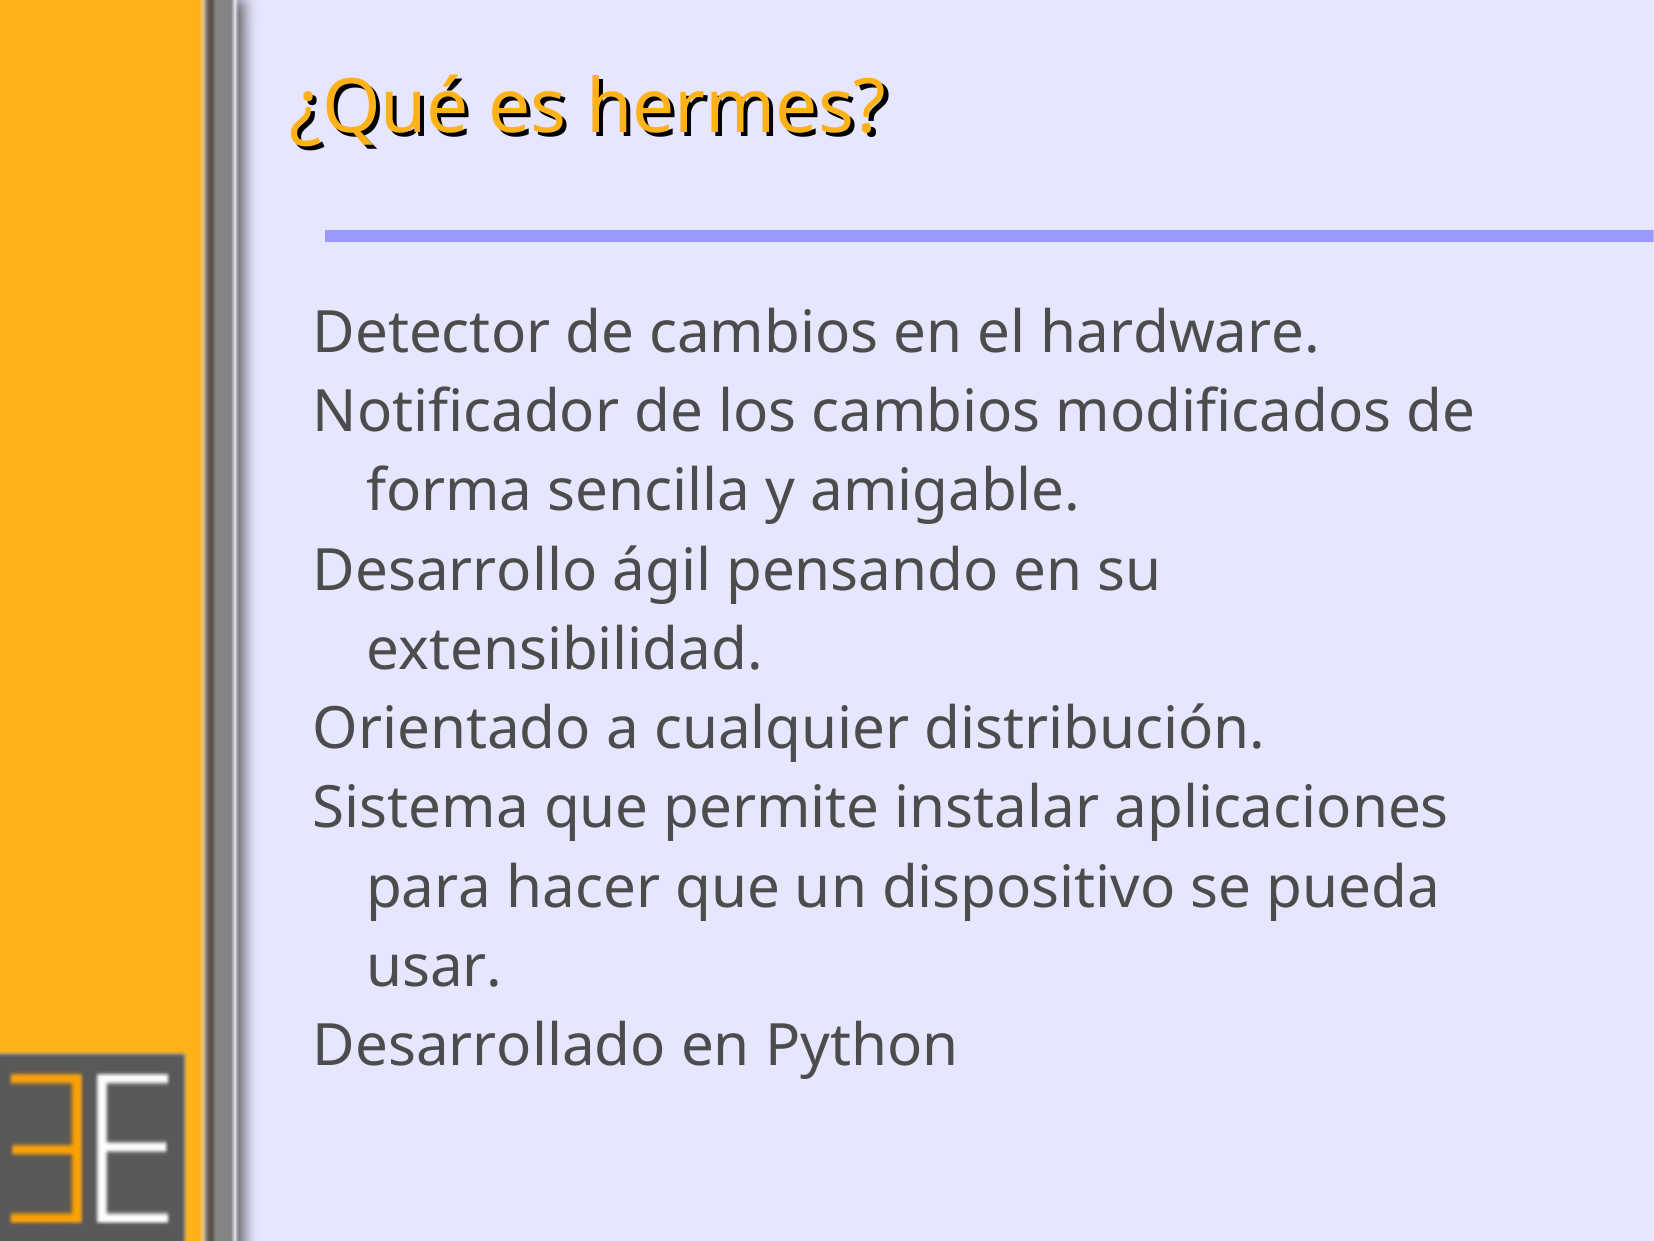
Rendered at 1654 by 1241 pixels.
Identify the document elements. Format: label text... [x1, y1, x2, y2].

picture [0, 0, 1654, 1241]
list Detector de cambios en el hardware. Notificador de los cambios modificados de forma sencilla y amigable. Desarrollo ágil pensando en su extensibilidad. Orientado a cualquier distribución. Sistema que permite instalar aplicaciones para hacer que un dispositivo se pueda usar. Desarrollado en Python [295, 290, 1571, 1094]
title ¿Qué es hermes? [289, 7, 1565, 200]
